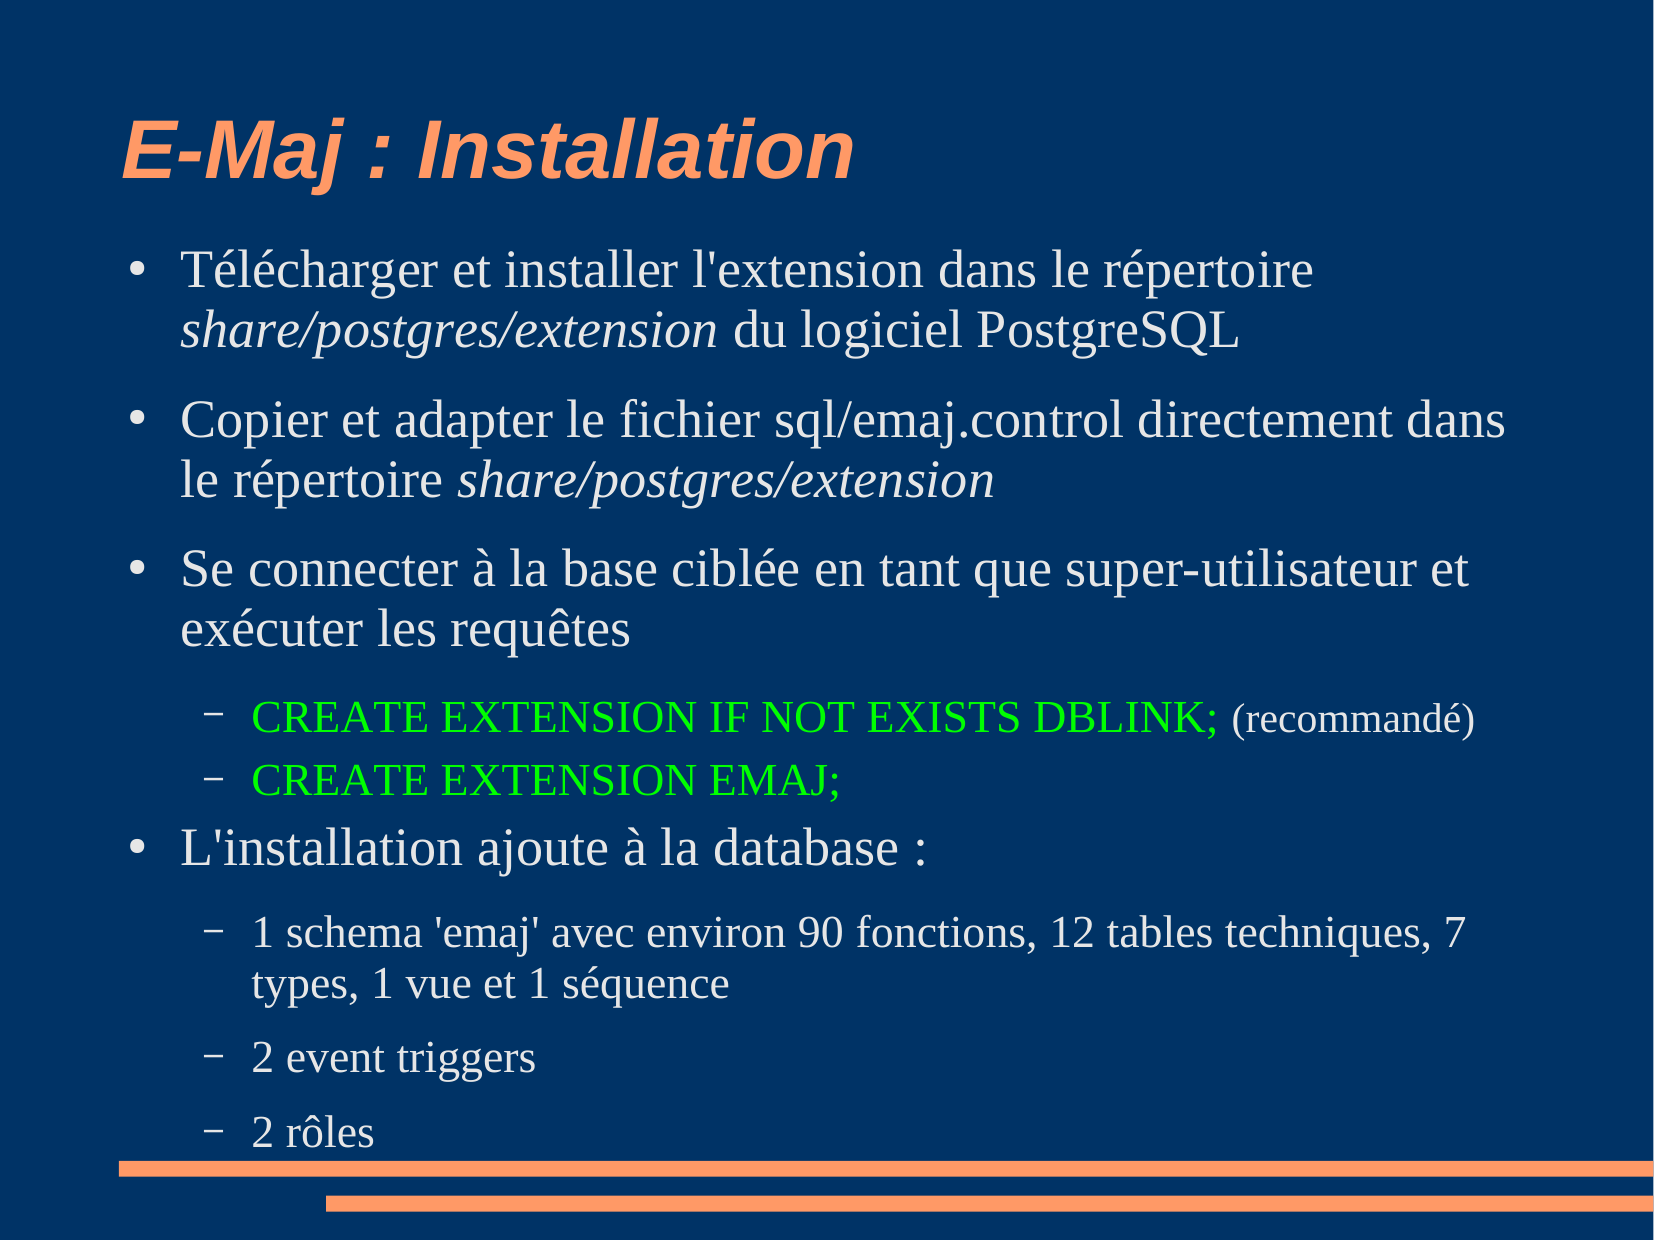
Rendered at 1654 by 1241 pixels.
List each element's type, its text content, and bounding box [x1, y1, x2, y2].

title E-Maj : Installation [121, 53, 1534, 239]
list Télécharger et installer l'extension dans le répertoire share/postgres/extension du logiciel PostgreSQL Copier et adapter le fichier sql/emaj.control directement dans le répertoire share/postgres/extension Se connecter à la base ciblée en tant que super-utilisateur et exécuter les requêtes CREATE EXTENSION IF NOT EXISTS DBLINK; (recommandé) CREATE EXTENSION EMAJ; L'installation ajoute à la database : 1 schema 'emaj' avec environ 90 fonctions, 12 tables techniques, 7 types, 1 vue et 1 séquence 2 event triggers 2 rôles [109, 239, 1549, 1167]
